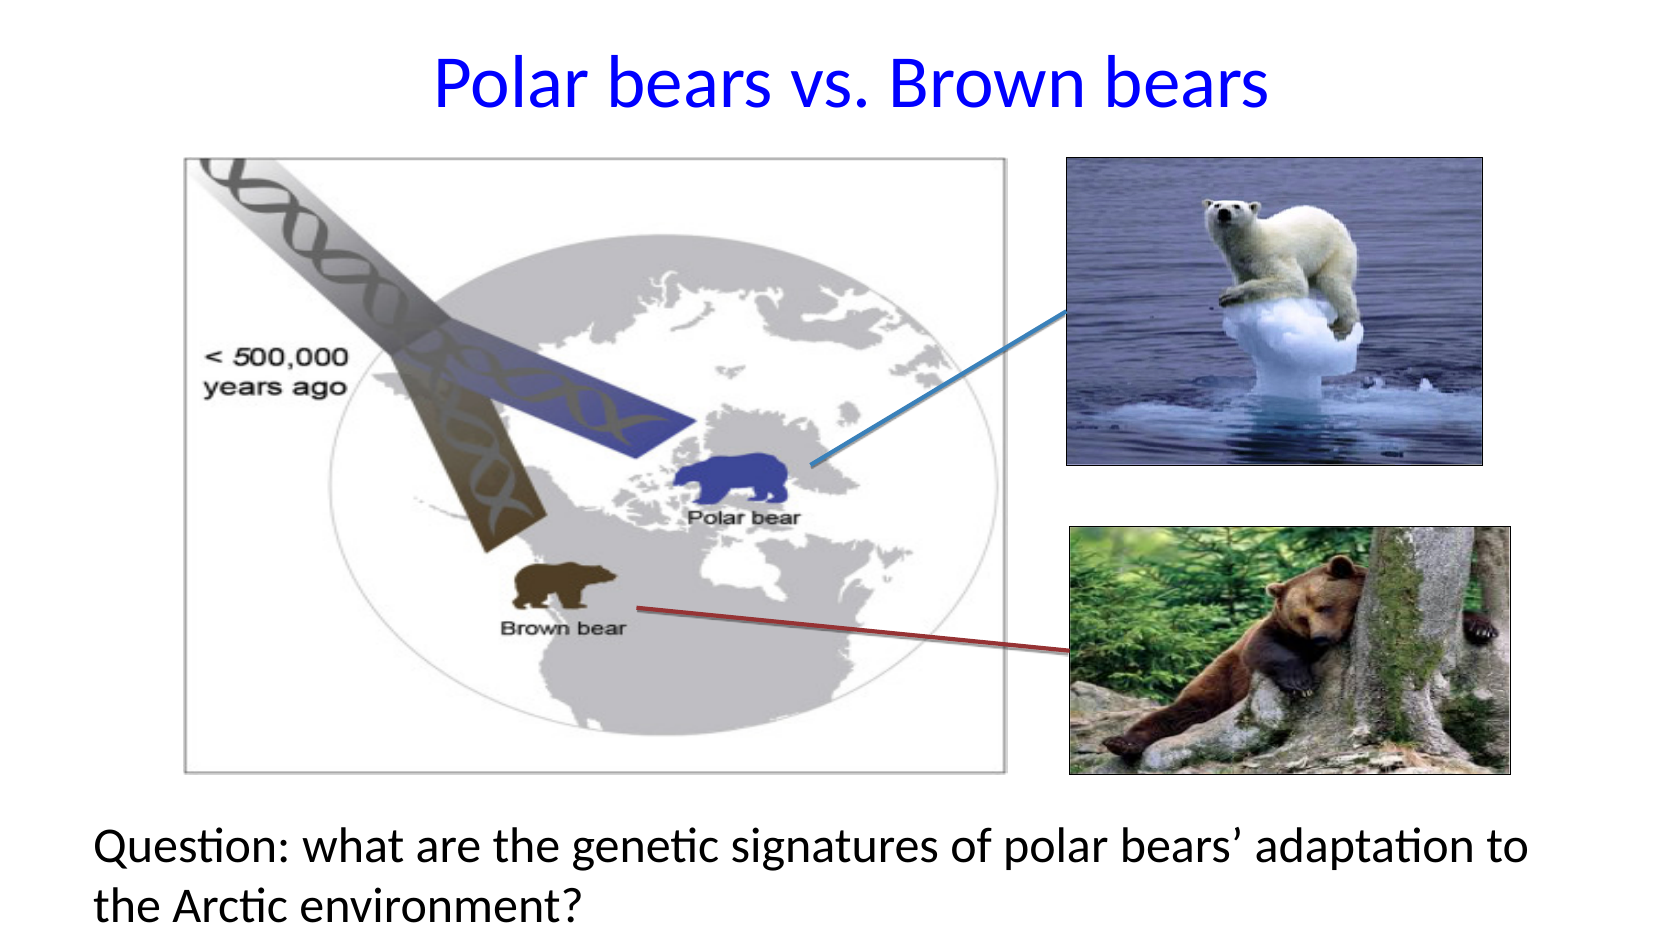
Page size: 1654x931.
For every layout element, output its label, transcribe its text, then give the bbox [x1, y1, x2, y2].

picture [1066, 157, 1483, 466]
title Polar bears vs. Brown bears [108, 14, 1597, 138]
text_box Question: what are the genetic signatures of polar bears’ adaptation to the Arctic environment? [78, 797, 1576, 921]
picture [183, 157, 1008, 776]
picture [1069, 526, 1511, 775]
